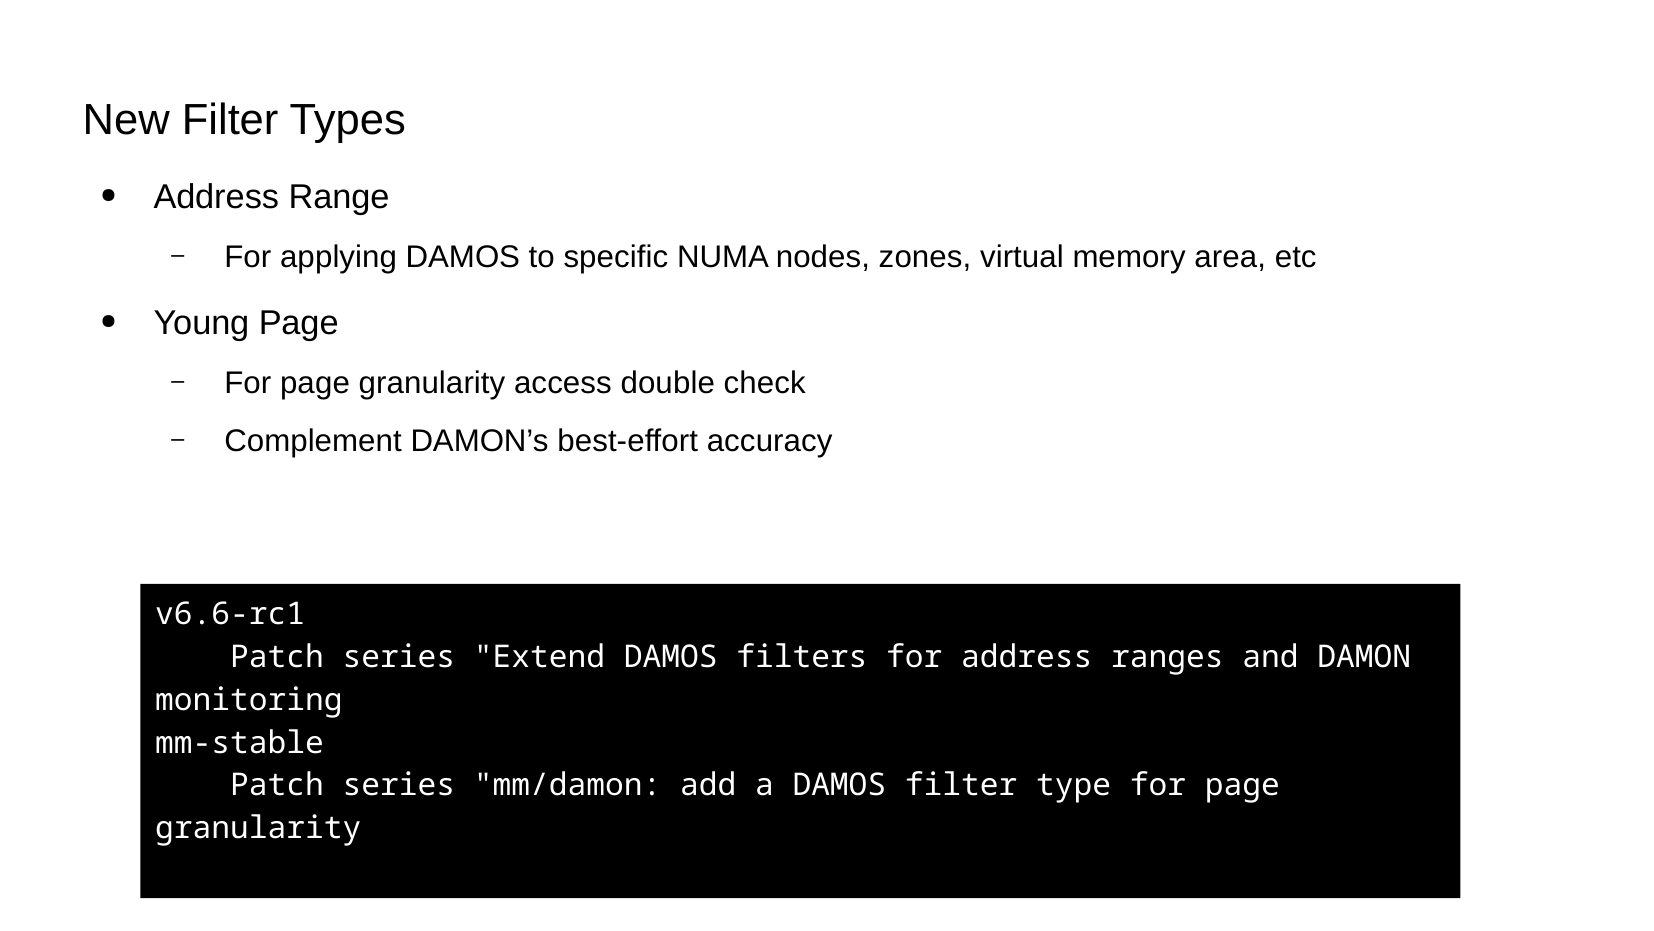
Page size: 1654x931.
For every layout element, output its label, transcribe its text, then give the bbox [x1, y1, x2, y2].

title New Filter Types [82, 81, 1571, 157]
text_box v6.6-rc1 Patch series "Extend DAMOS filters for address ranges and DAMON monitoring mm-stable Patch series "mm/damon: add a DAMOS filter type for page granularity [140, 583, 1461, 755]
list Address Range For applying DAMOS to specific NUMA nodes, zones, virtual memory area, etc Young Page For page granularity access double check Complement DAMON’s best-effort accuracy [82, 177, 1571, 833]
